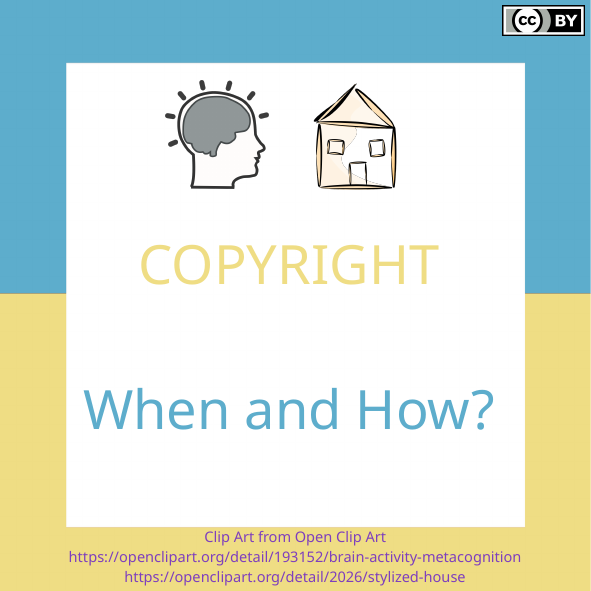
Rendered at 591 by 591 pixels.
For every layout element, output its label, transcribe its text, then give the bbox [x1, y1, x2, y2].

subtitle When and How? [82, 333, 497, 485]
text_box Clip Art from Open Clip Art https://openclipart.org/detail/193152/brain-activity-metacognition https://openclipart.org/detail/2026/stylized-house [11, 522, 579, 591]
picture [0, 0, 591, 591]
title COPYRIGHT [82, 196, 497, 331]
